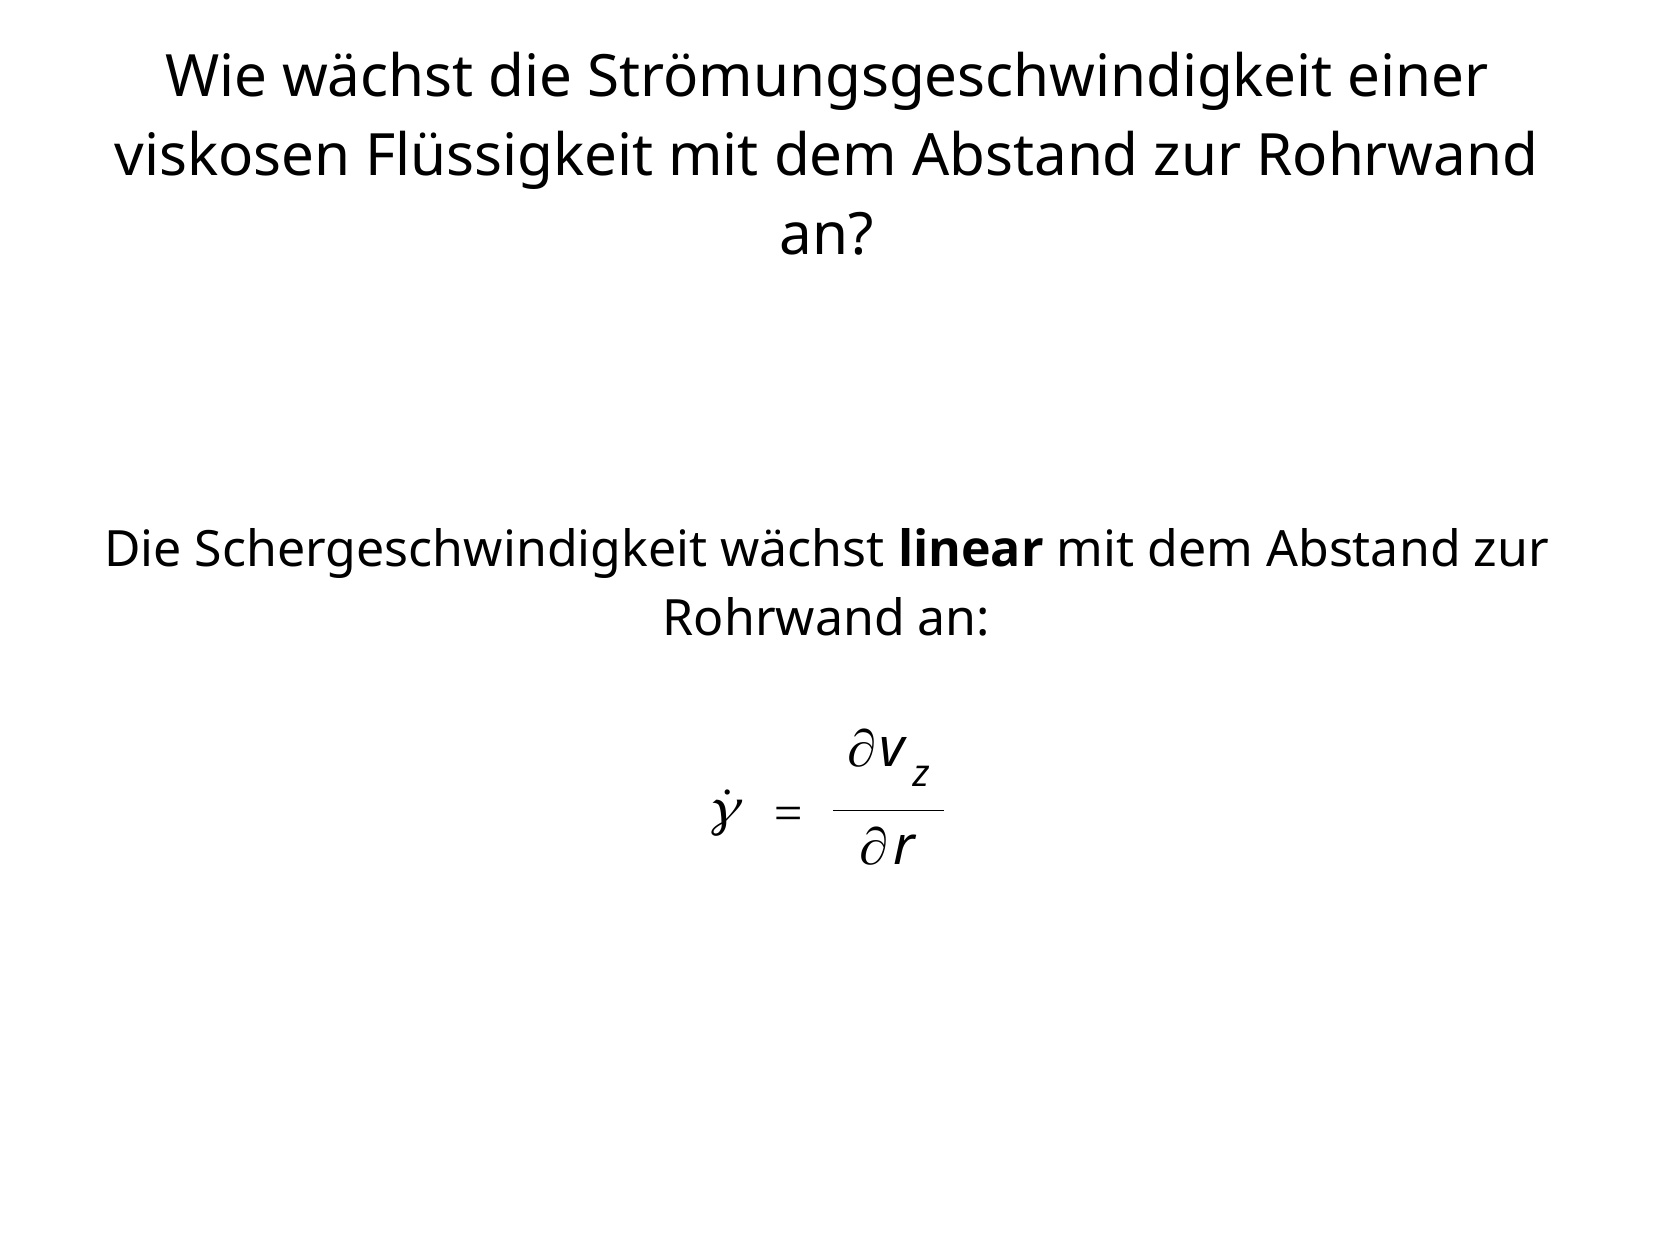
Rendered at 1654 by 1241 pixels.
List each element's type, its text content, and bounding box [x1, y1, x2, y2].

chart [701, 714, 952, 880]
title Wie wächst die Strömungsgeschwindigkeit einer viskosen Flüssigkeit mit dem Abstand zur Rohrwand an? [82, 49, 1571, 257]
subtitle Die Schergeschwindigkeit wächst linear mit dem Abstand zur Rohrwand an: [82, 290, 1571, 1010]
